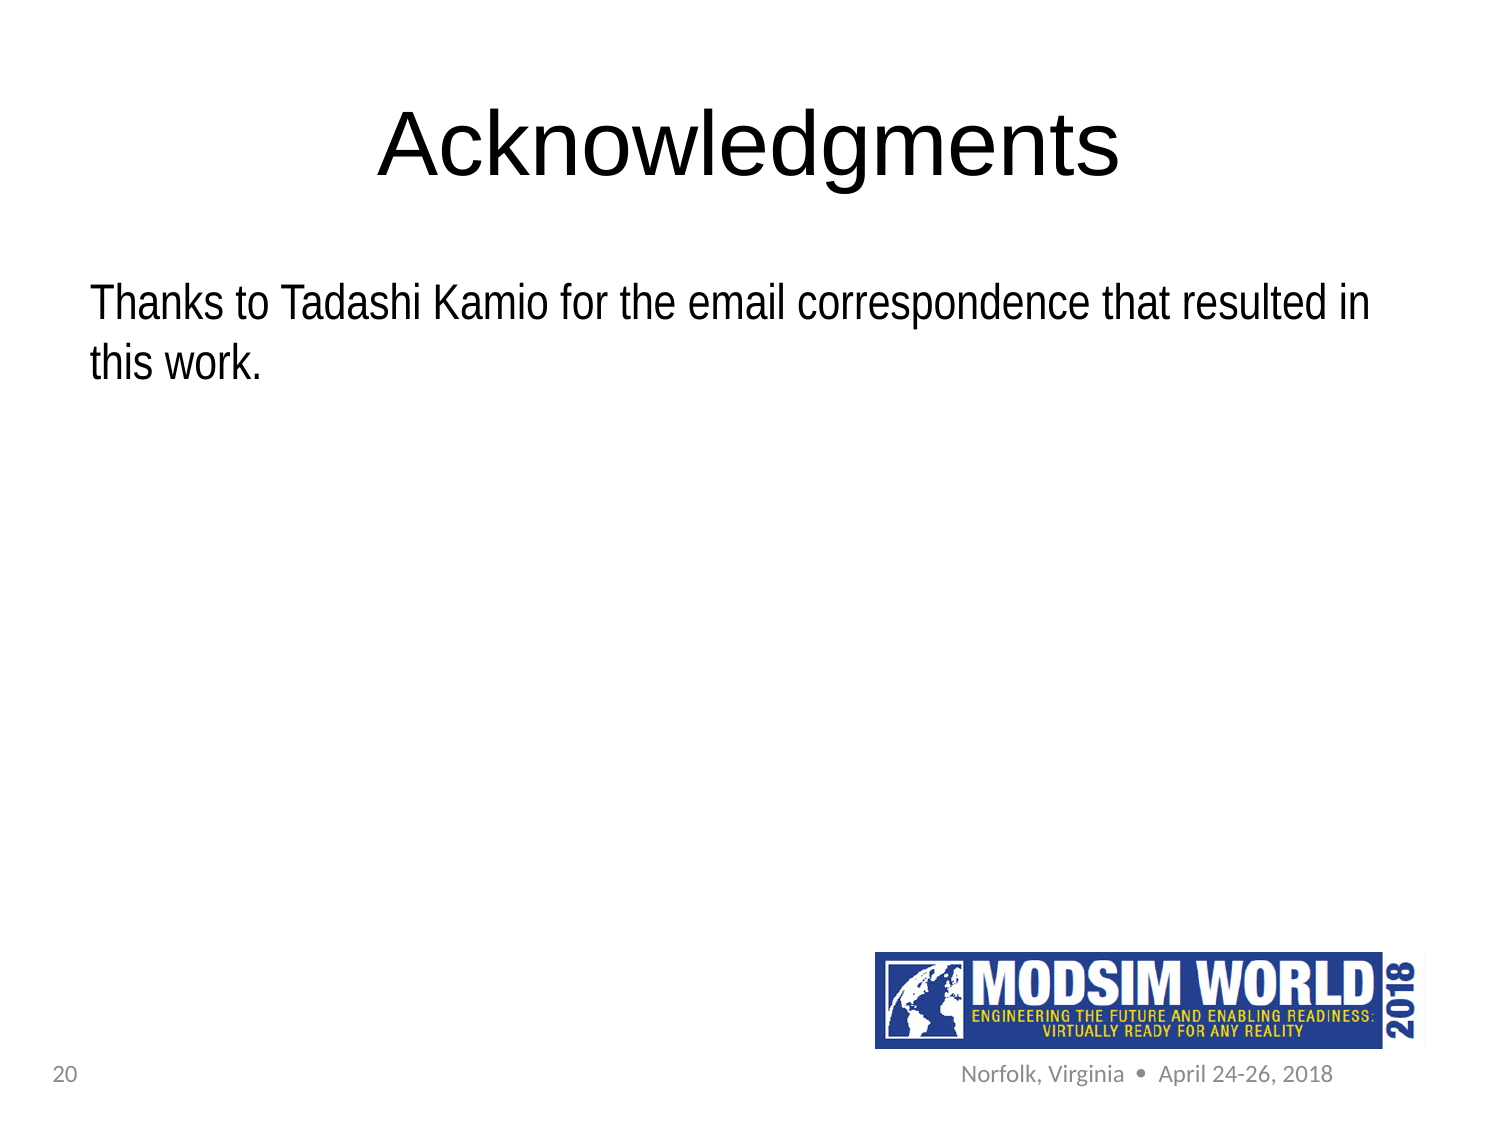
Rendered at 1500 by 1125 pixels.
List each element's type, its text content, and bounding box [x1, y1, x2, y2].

text_box Thanks to Tadashi Kamio for the email correspondence that resulted in this work. [74, 262, 1425, 1005]
text_box Acknowledgments [74, 45, 1425, 233]
picture [875, 1005, 1425, 1042]
text_box <number> [37, 1042, 388, 1103]
text_box Norfolk, Virginia  April 24-26, 2018 [874, 1042, 1427, 1103]
